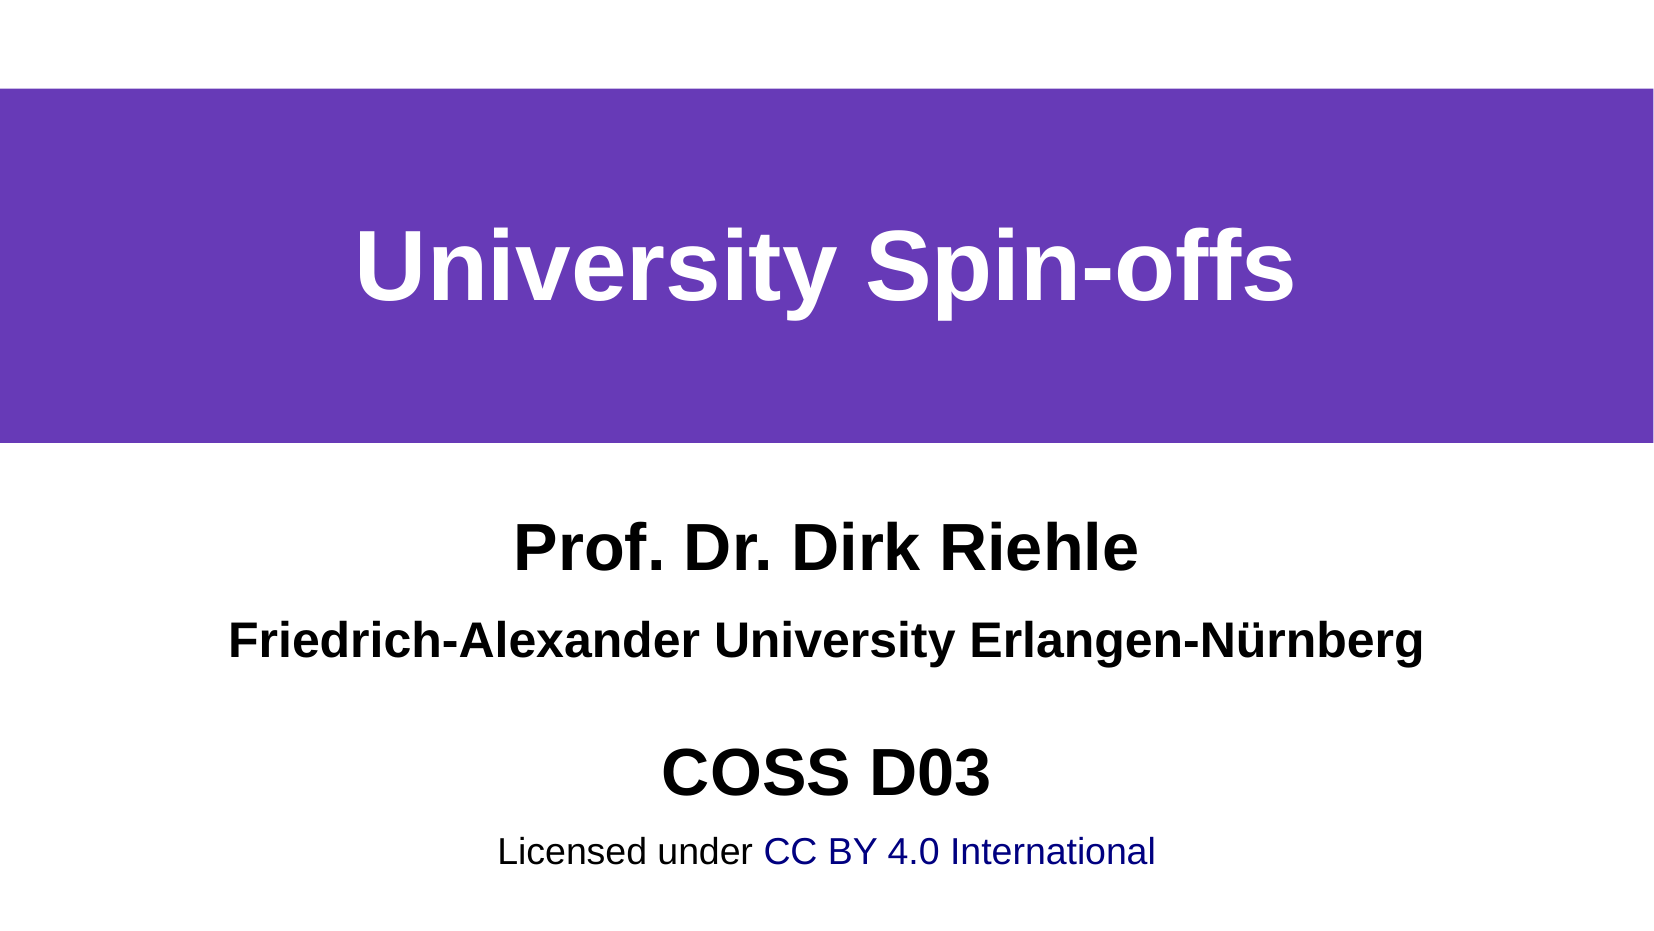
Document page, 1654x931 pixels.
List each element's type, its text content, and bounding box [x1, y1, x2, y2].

title University Spin-offs [0, 88, 1654, 443]
subtitle Prof. Dr. Dirk Riehle Friedrich-Alexander University Erlangen-Nürnberg COSS D03 Licensed under CC BY 4.0 International [29, 472, 1625, 886]
